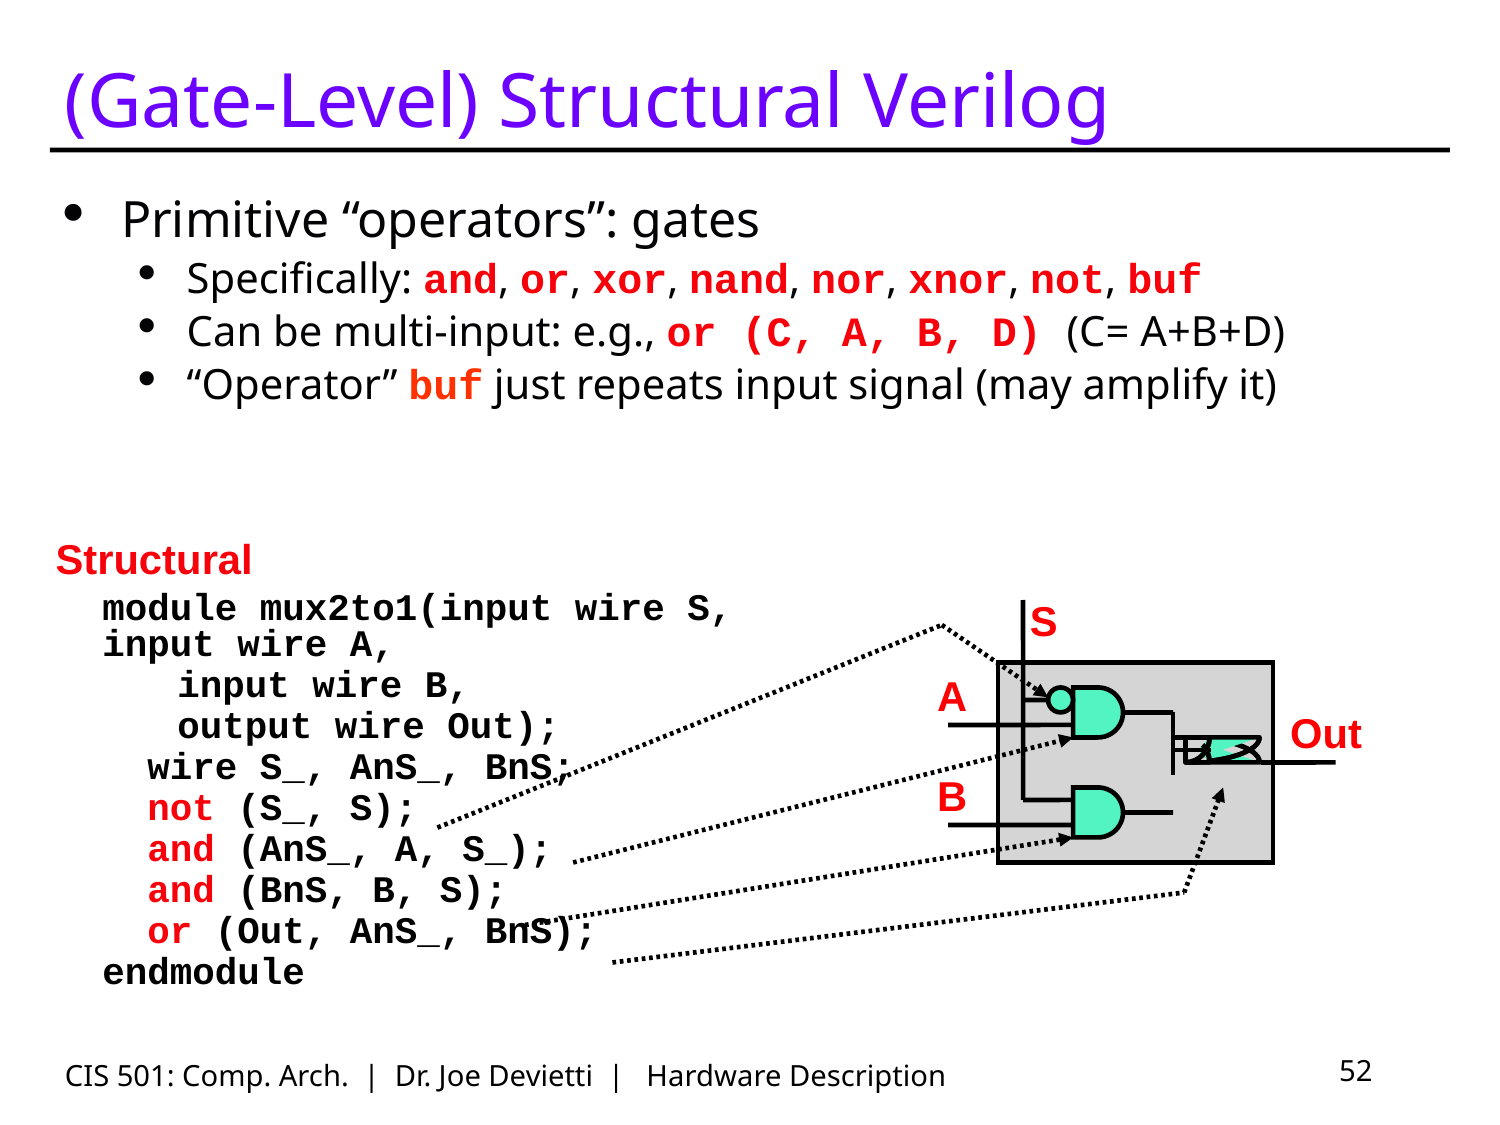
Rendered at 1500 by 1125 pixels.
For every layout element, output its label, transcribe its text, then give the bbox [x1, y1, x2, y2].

text_box <number> [1074, 1049, 1388, 1100]
text_box module mux2to1(input wire S, input wire A, input wire B, output wire Out); wire S_, AnS_, BnS; not (S_, S); and (AnS_, A, S_); and (BnS, B, S); or (Out, AnS_, BnS); endmodule [12, 584, 843, 1000]
text_box A [922, 662, 982, 728]
text_box B [922, 762, 982, 828]
text_box (Gate-Level) Structural Verilog [49, 37, 1375, 150]
text_box Structural [40, 525, 268, 590]
text_box [998, 662, 1020, 722]
text_box [998, 662, 1273, 863]
text_box Out [1275, 699, 1377, 765]
text_box CIS 501: Comp. Arch. | Dr. Joe Devietti | Hardware Description [49, 1049, 988, 1100]
text_box S [1015, 587, 1073, 653]
text_box Primitive “operators”: gates Specifically: and, or, xor, nand, nor, xnor, not, buf Can be multi-input: e.g., or (C, A, B, D) (C= A+B+D) “Operator” buf just repeats input signal (may amplify it) [49, 187, 1450, 538]
